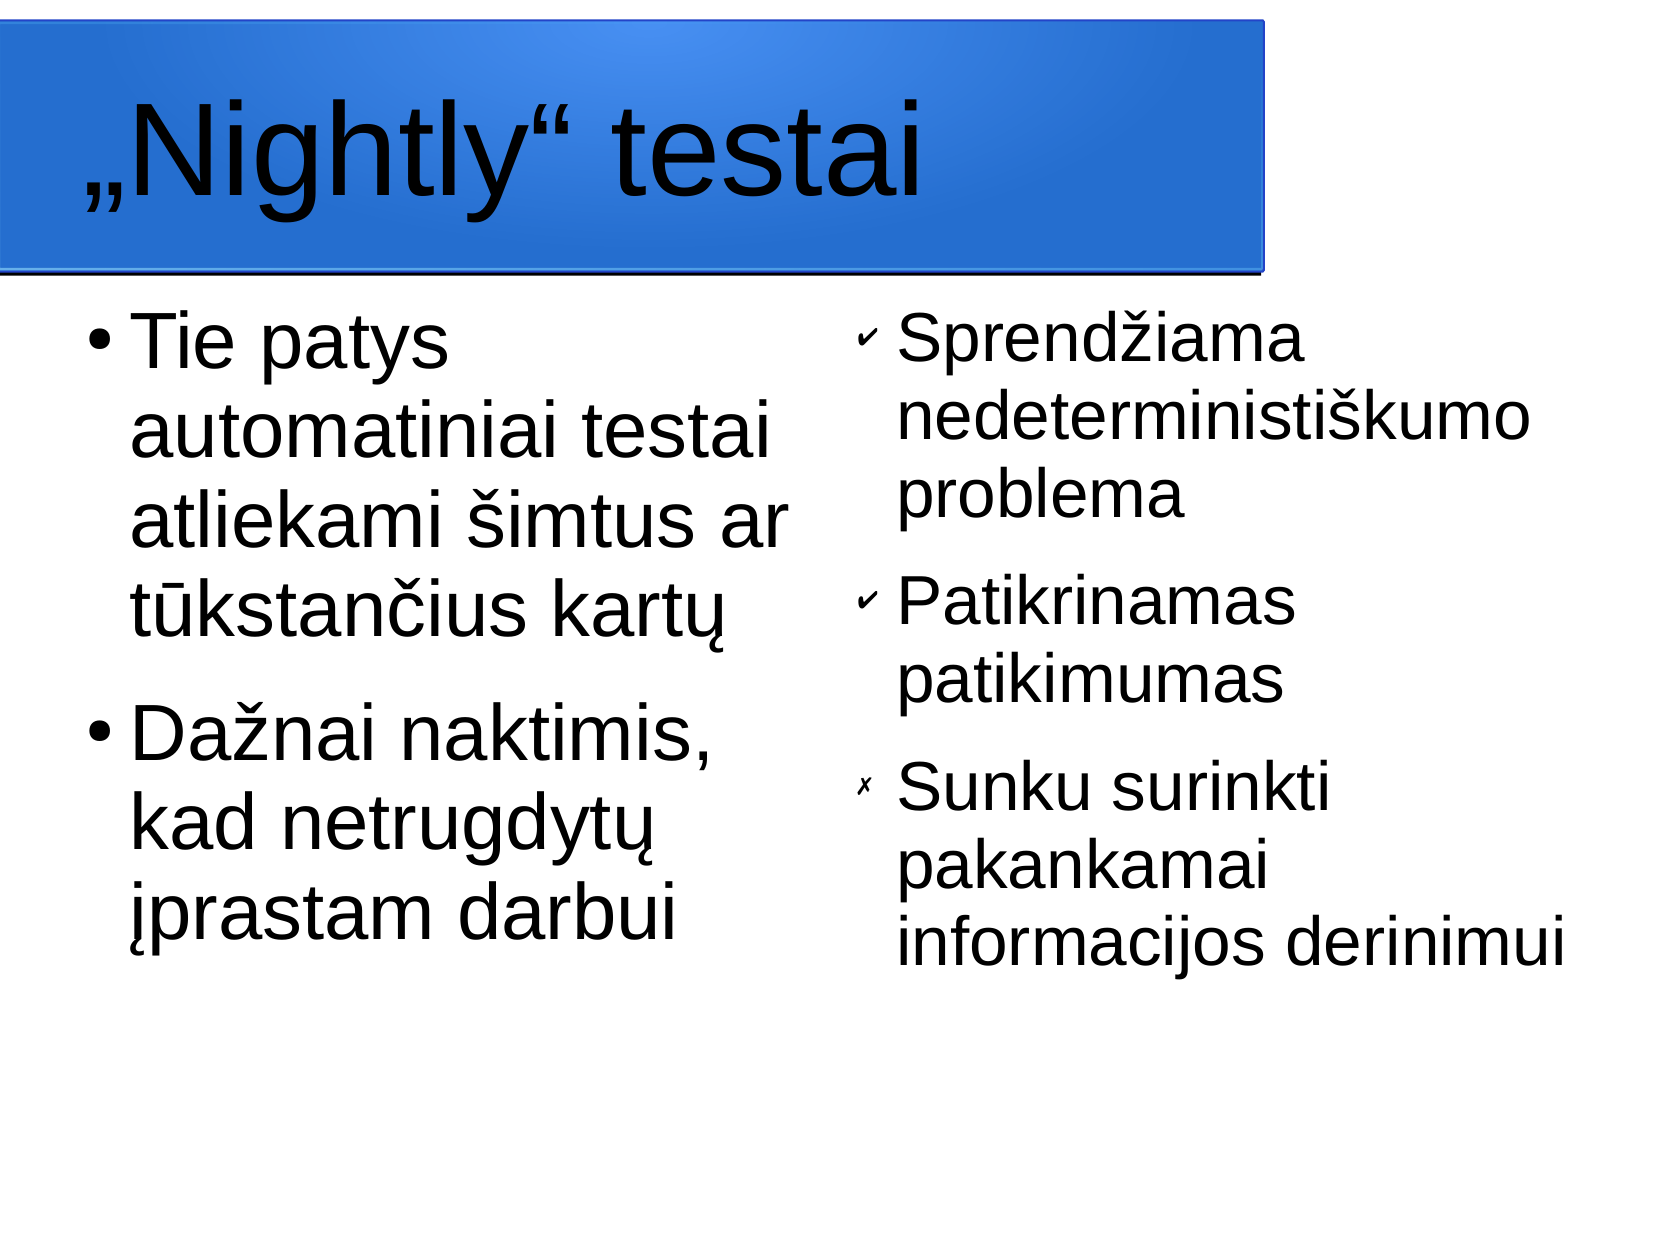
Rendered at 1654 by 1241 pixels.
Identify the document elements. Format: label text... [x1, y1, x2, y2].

list Tie patys automatiniai testai atliekami šimtus ar tūkstančius kartų Dažnai naktimis, kad netrugdytų įprastam darbui [70, 296, 798, 1016]
title „Nightly“ testai [82, 47, 1235, 252]
list Sprendžiama nedeterministiškumo problema Patikrinamas patikimumas Sunku surinkti pakankamai informacijos derinimui [845, 299, 1572, 1019]
